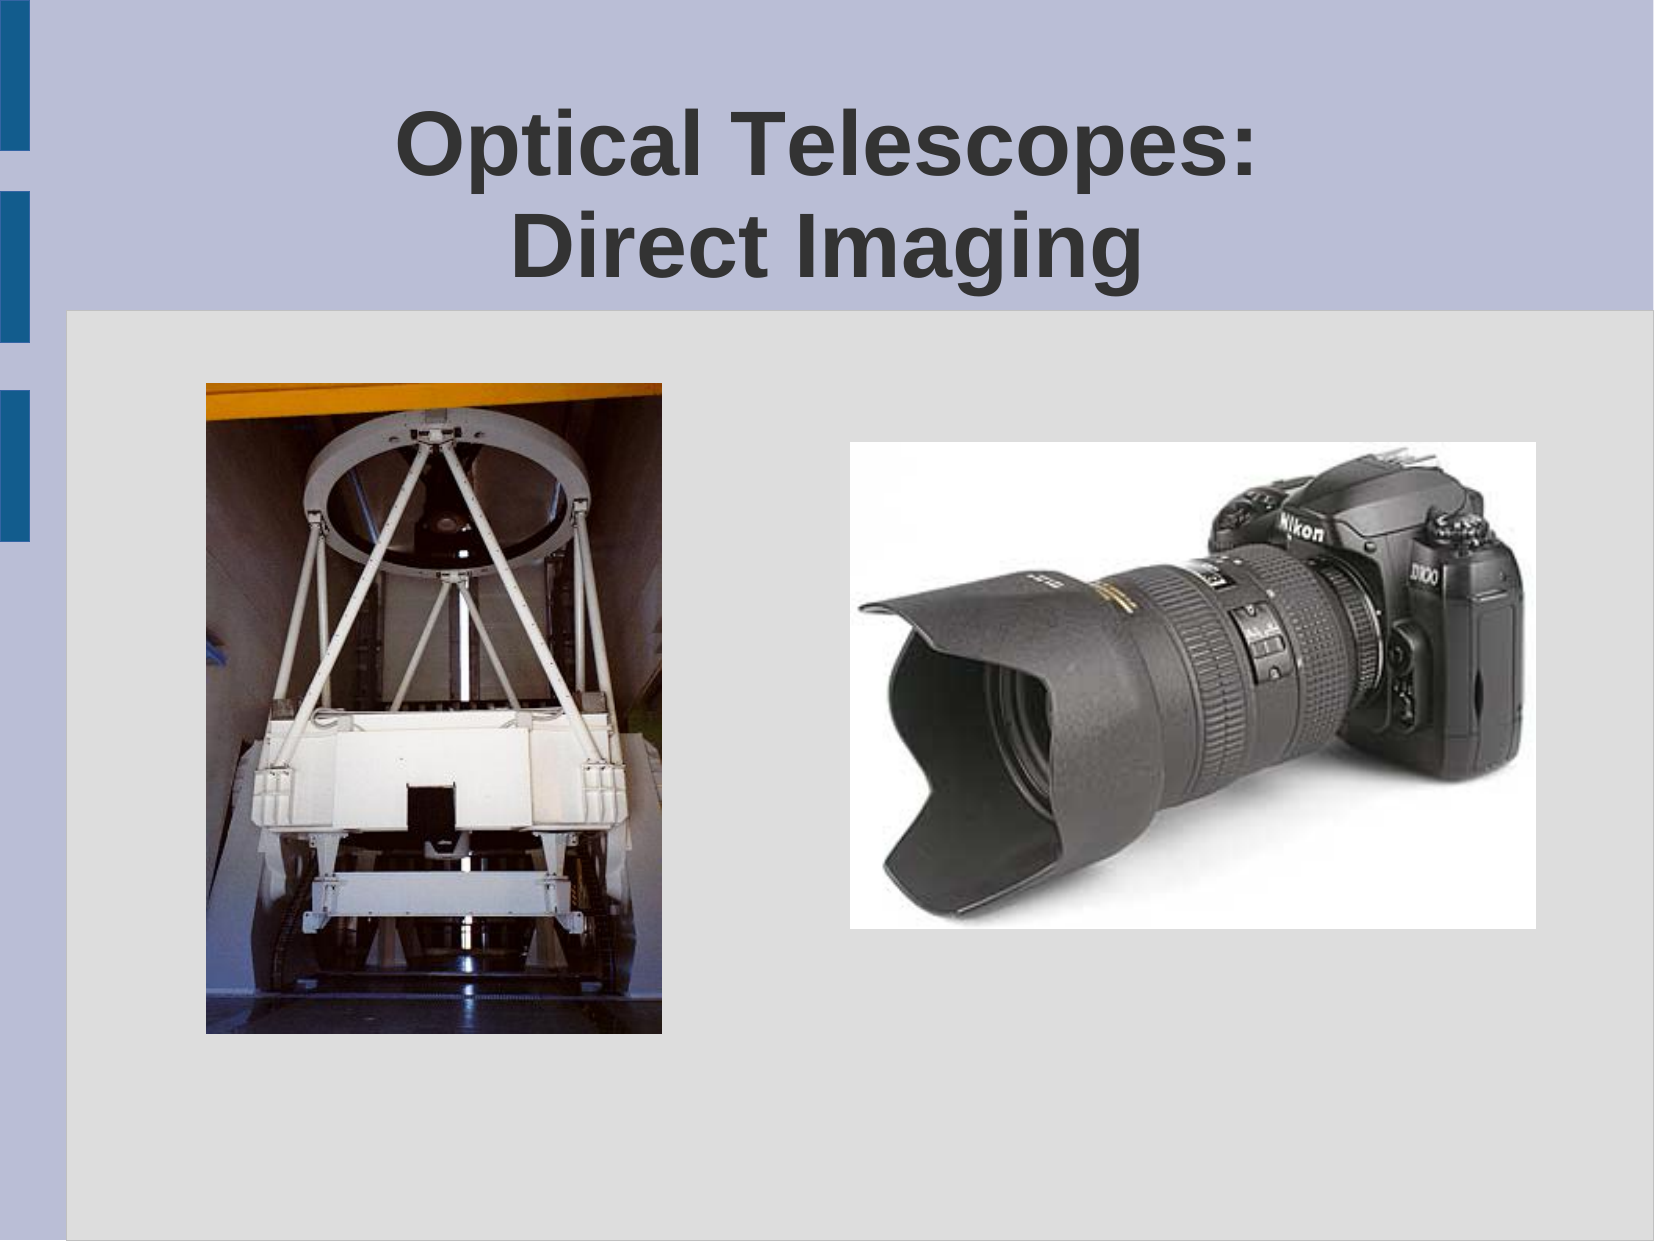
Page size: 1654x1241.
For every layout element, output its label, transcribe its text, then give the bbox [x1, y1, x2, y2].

picture [850, 442, 1536, 929]
title Optical Telescopes: Direct Imaging [121, 91, 1534, 299]
picture [206, 383, 662, 1034]
